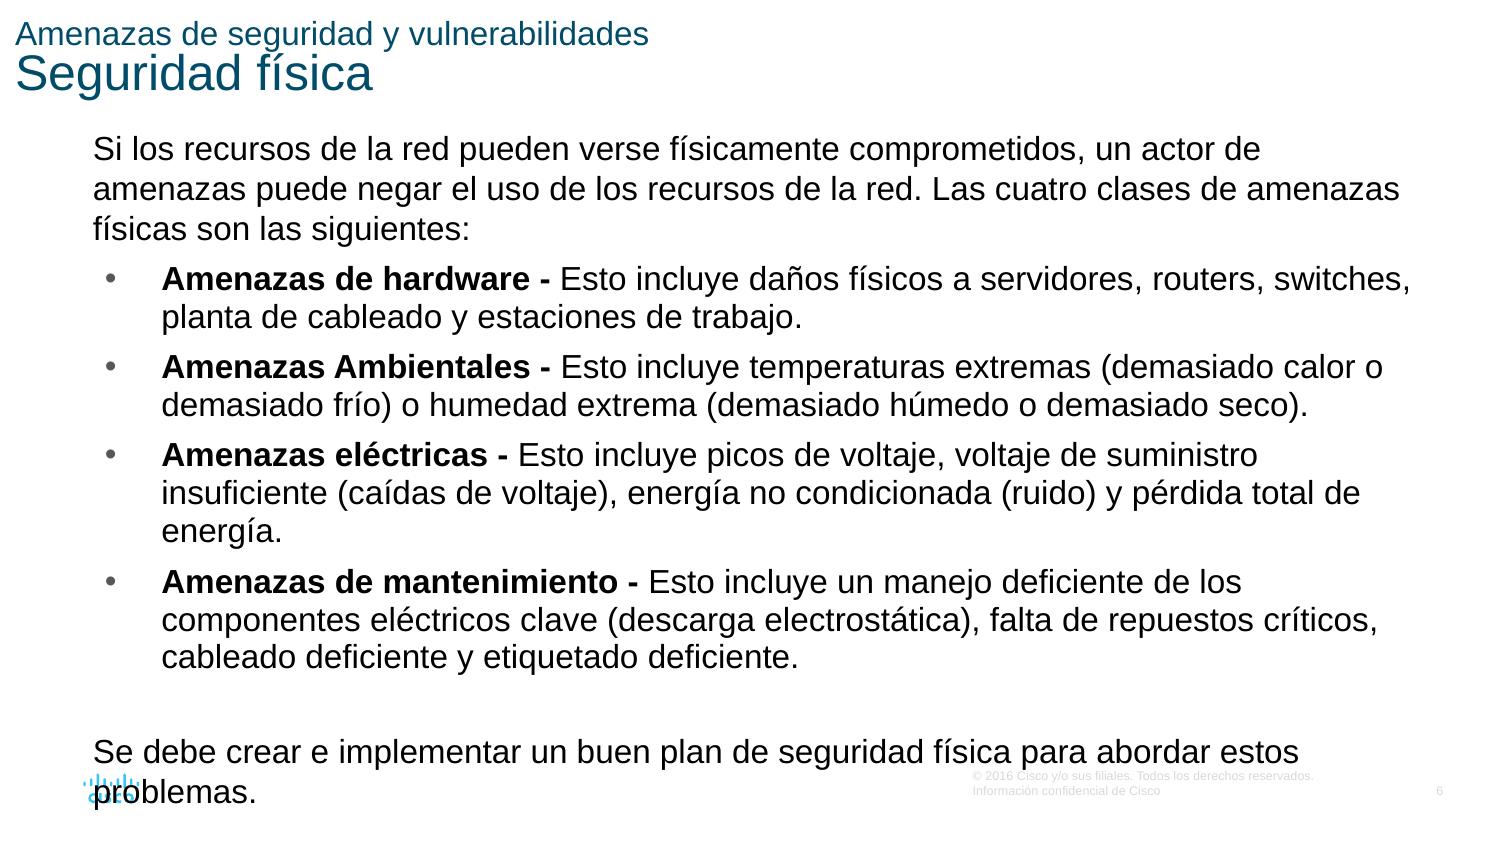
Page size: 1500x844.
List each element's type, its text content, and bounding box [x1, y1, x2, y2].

list Si los recursos de la red pueden verse físicamente comprometidos, un actor de amenazas puede negar el uso de los recursos de la red. Las cuatro clases de amenazas físicas son las siguientes: Amenazas de hardware - Esto incluye daños físicos a servidores, routers, switches, planta de cableado y estaciones de trabajo. Amenazas Ambientales - Esto incluye temperaturas extremas (demasiado calor o demasiado frío) o humedad extrema (demasiado húmedo o demasiado seco). Amenazas eléctricas - Esto incluye picos de voltaje, voltaje de suministro insuficiente (caídas de voltaje), energía no condicionada (ruido) y pérdida total de energía. Amenazas de mantenimiento - Esto incluye un manejo deficiente de los componentes eléctricos clave (descarga electrostática), falta de repuestos críticos, cableado deficiente y etiquetado deficiente. Se debe crear e implementar un buen plan de seguridad física para abordar estos problemas. [77, 120, 1437, 726]
title Amenazas de seguridad y vulnerabilidades Seguridad física [0, 0, 1369, 121]
